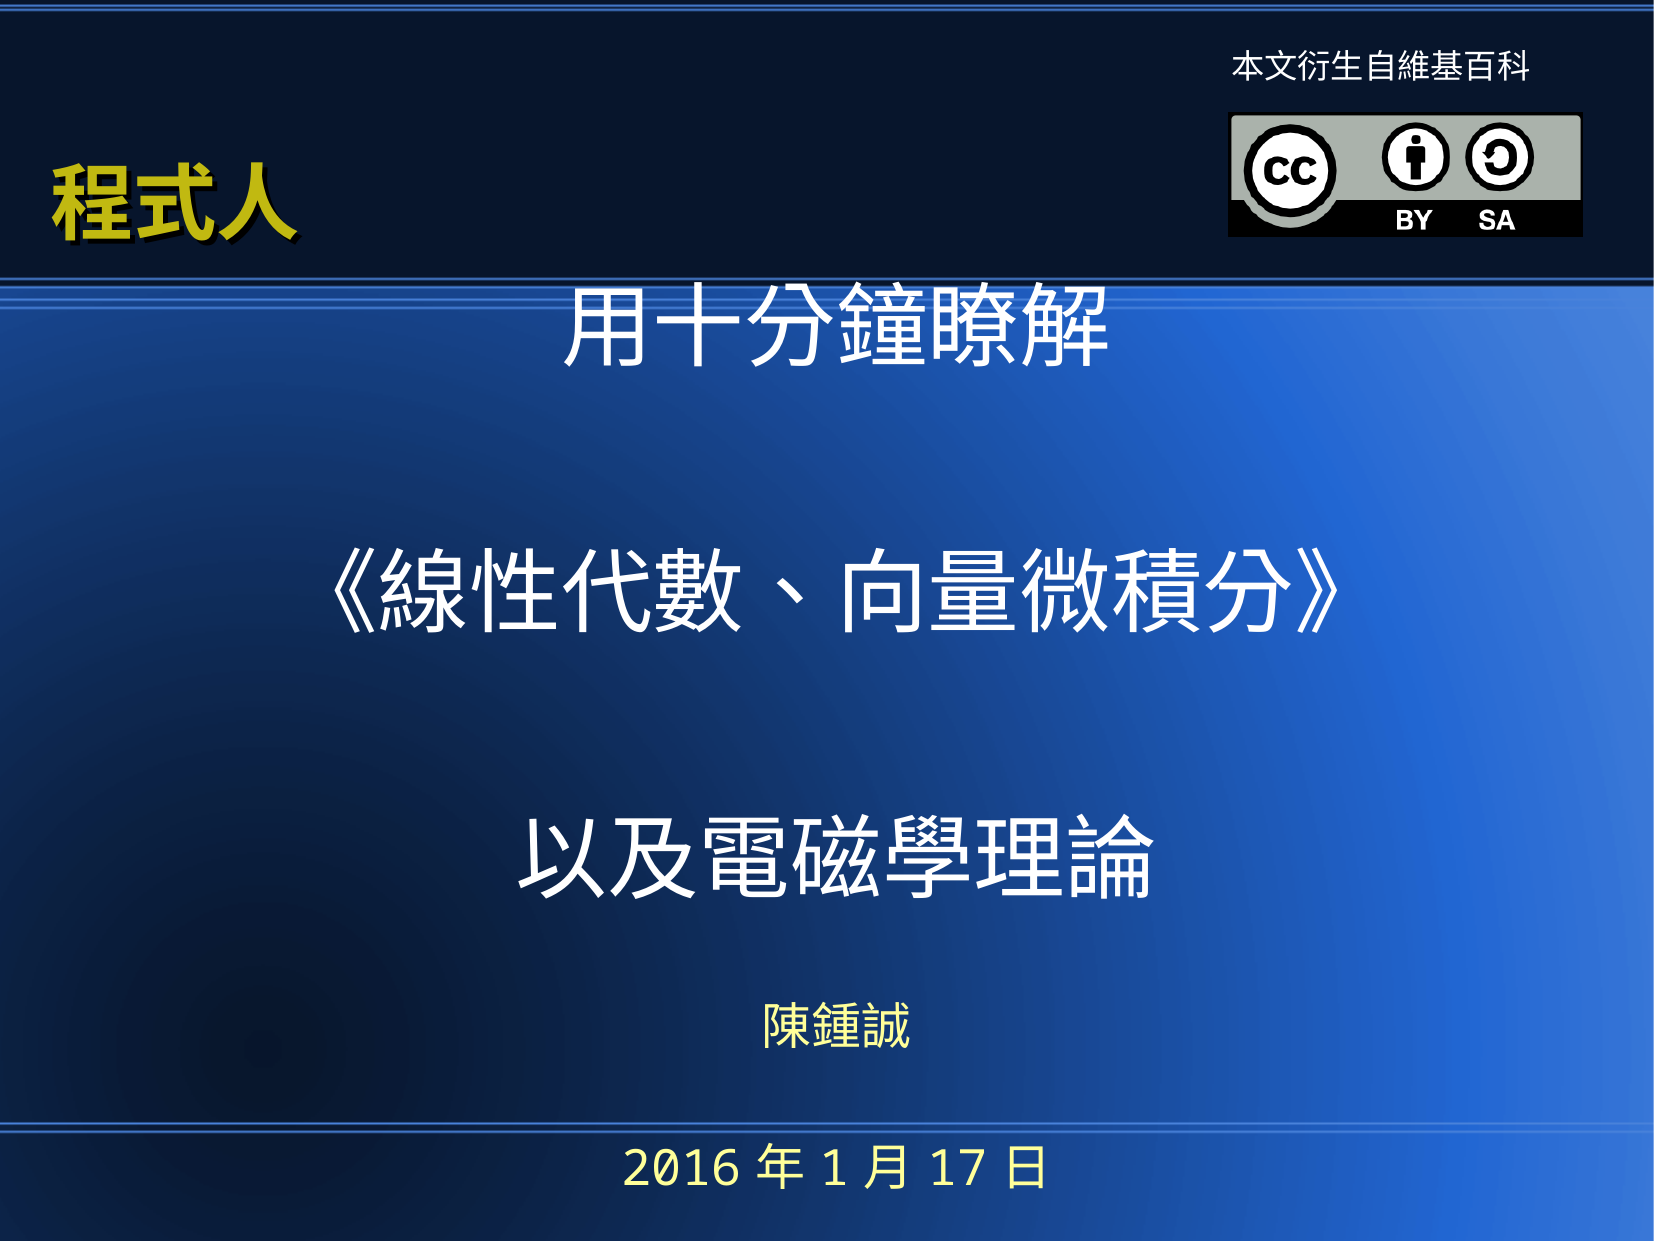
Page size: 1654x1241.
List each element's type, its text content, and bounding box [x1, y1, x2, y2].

subtitle 用十分鐘瞭解 《線性代數、向量微積分》 以及電磁學理論 陳鍾誠 2016年1月17日 [47, 331, 1626, 1122]
picture [0, 0, 1654, 1241]
text_box 程式人 [35, 129, 378, 325]
text_box 本文衍生自維基百科 [1216, 32, 1622, 95]
